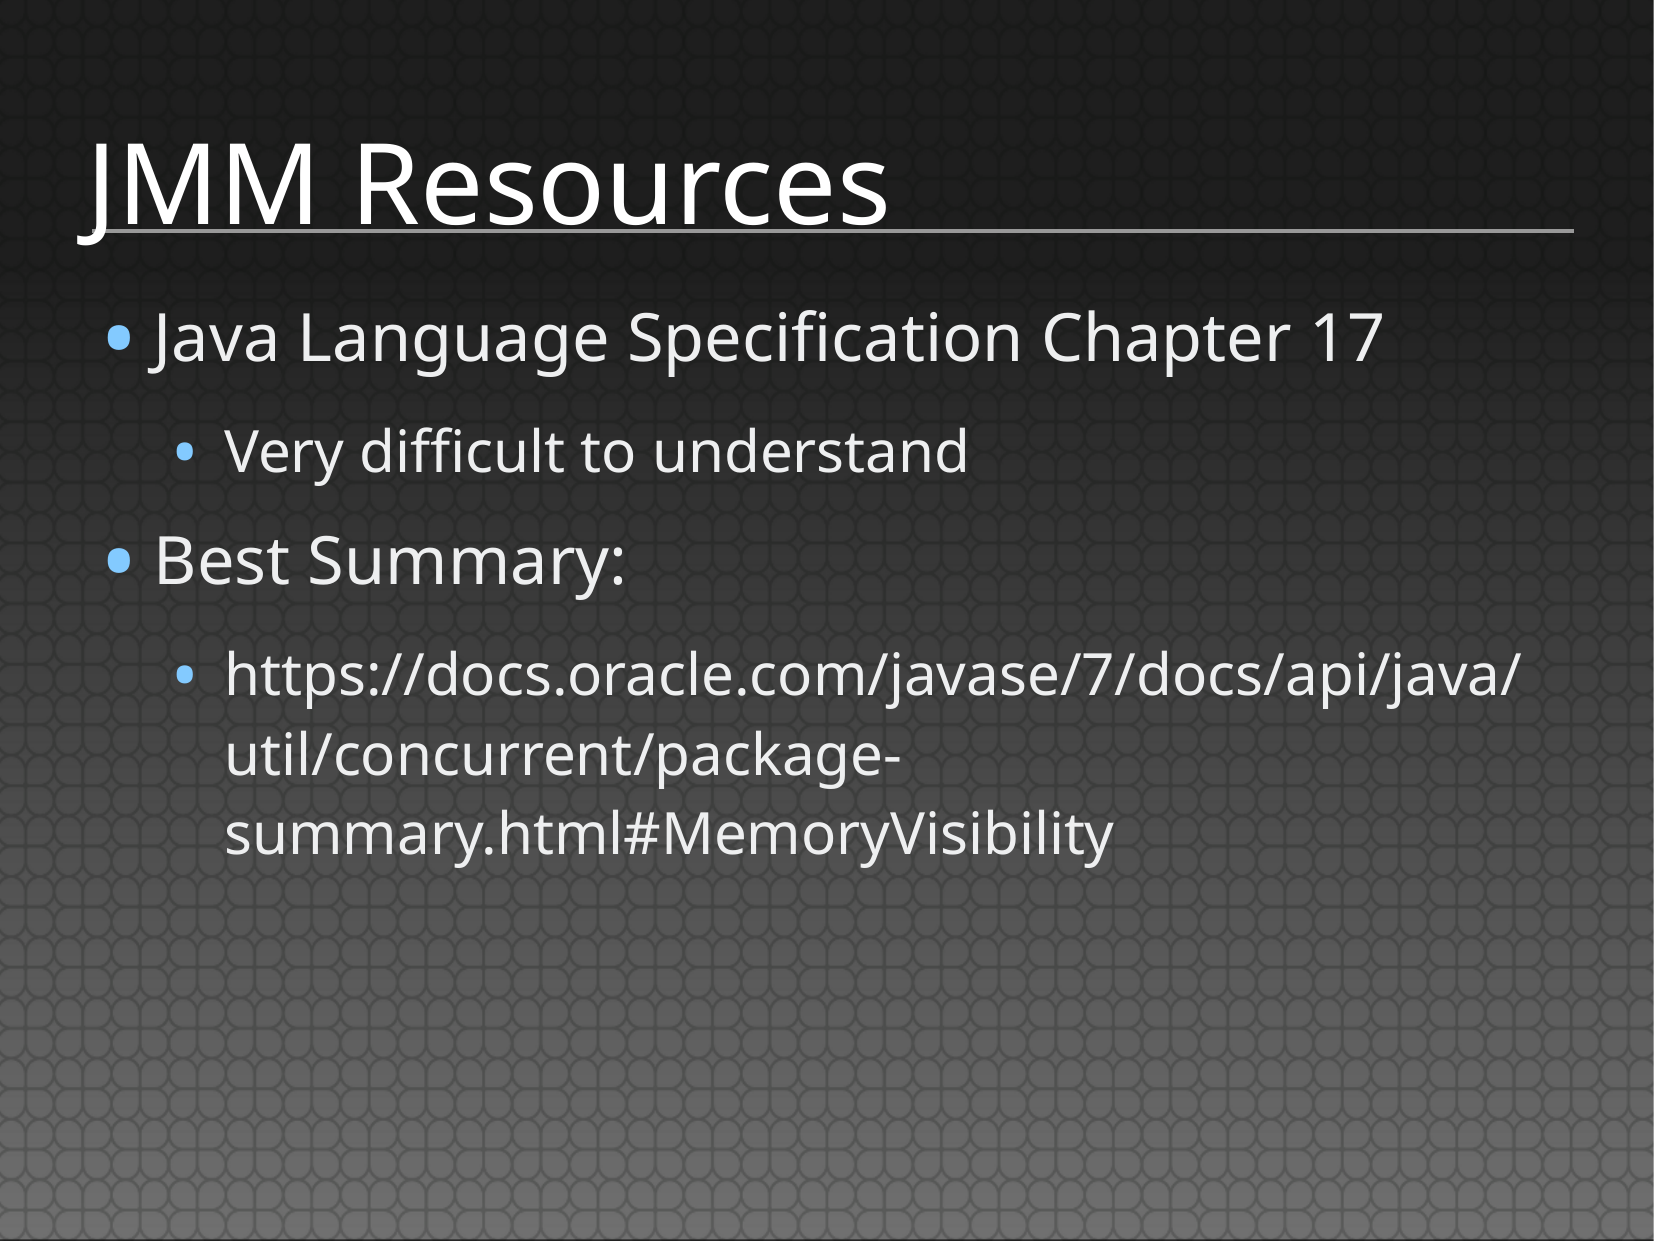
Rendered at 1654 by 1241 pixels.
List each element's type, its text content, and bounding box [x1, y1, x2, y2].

list Java Language Specification Chapter 17 Very difficult to understand Best Summary: https://docs.oracle.com/javase/7/docs/api/java/util/concurrent/package-summary.html#MemoryVisibility [82, 290, 1571, 1109]
title JMM Resources [86, 112, 1576, 249]
picture [0, 0, 1654, 1241]
